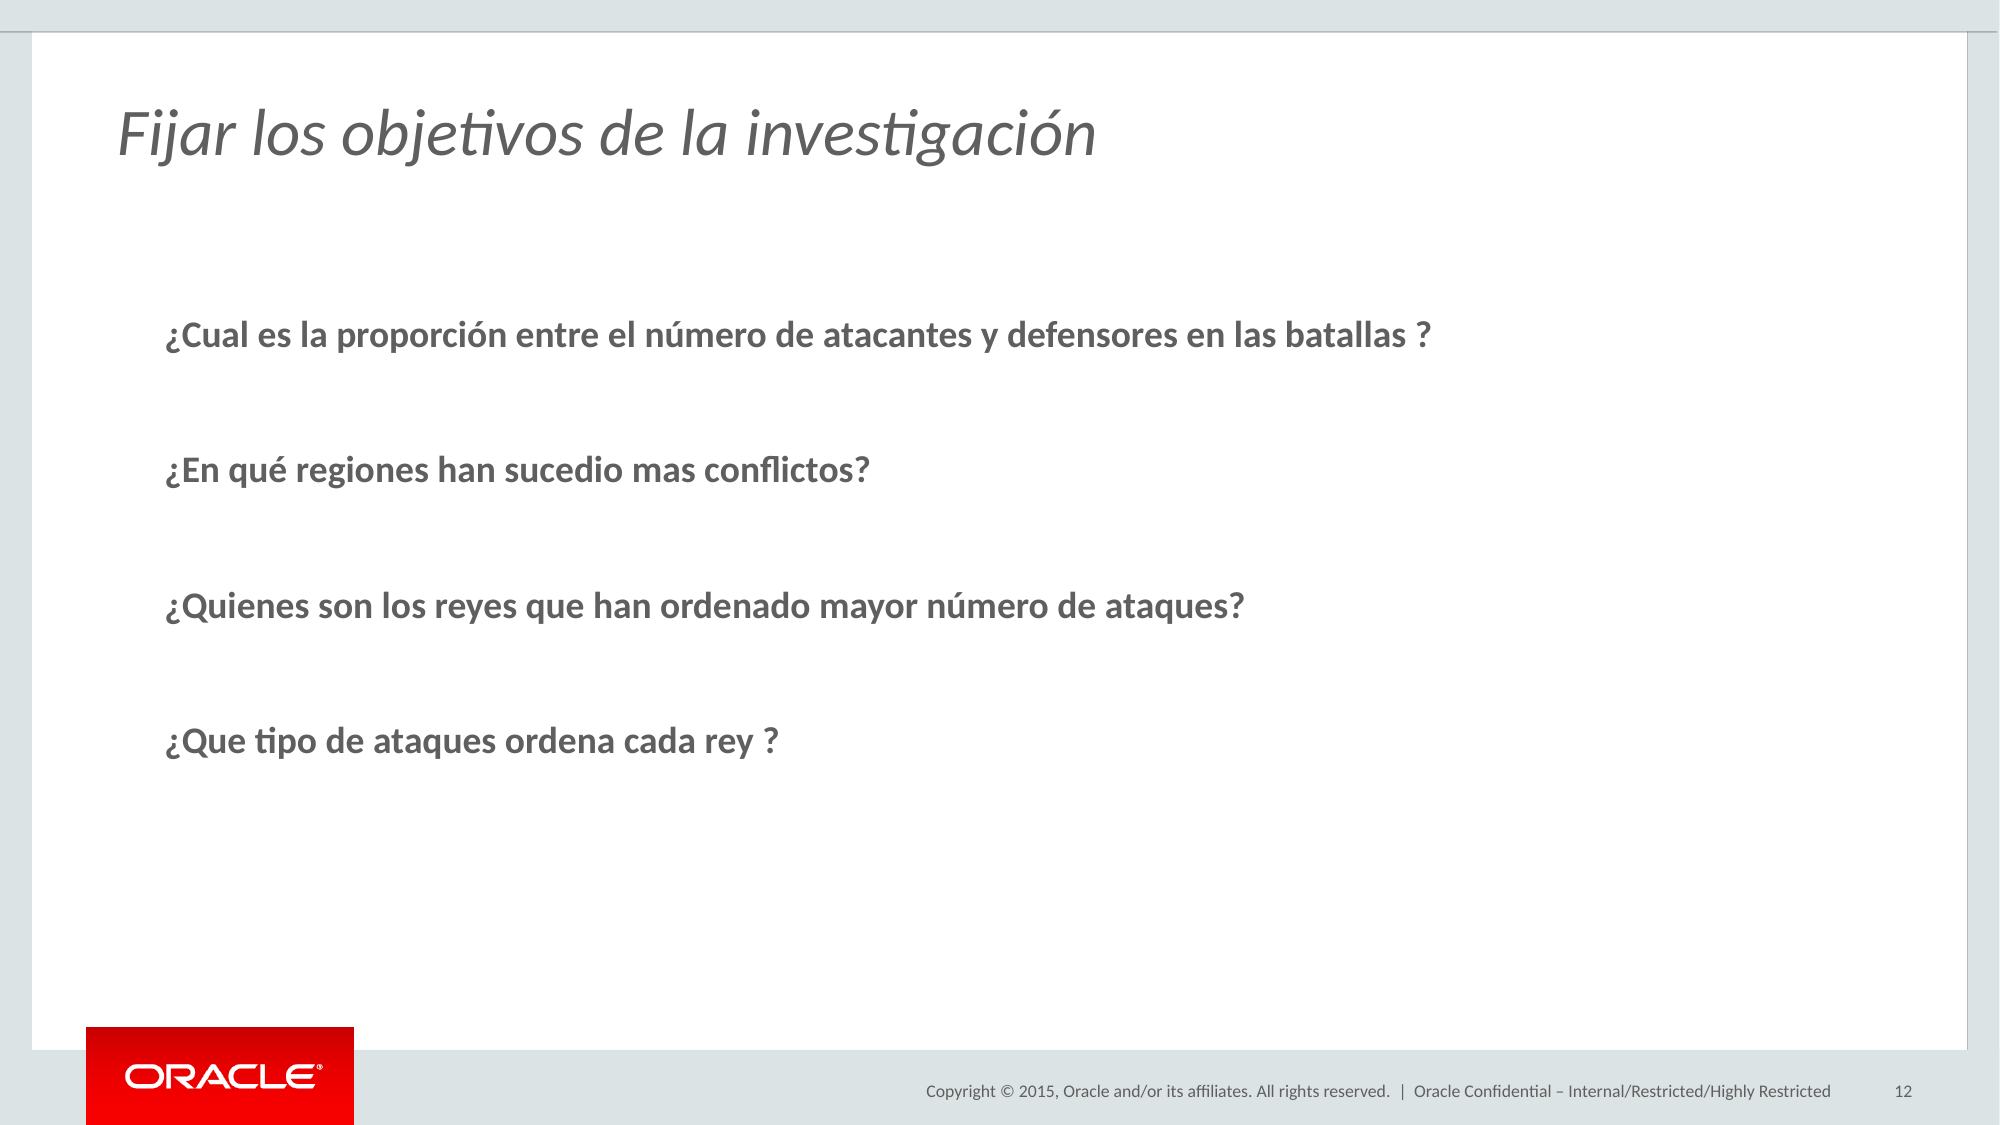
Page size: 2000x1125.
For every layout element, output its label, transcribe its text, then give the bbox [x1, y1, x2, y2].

list ¿Cual es la proporción entre el número de atacantes y defensores en las batallas ? ¿En qué regiones han sucedio mas conflictos? ¿Quienes son los reyes que han ordenado mayor número de ataques? ¿Que tipo de ataques ordena cada rey ? [164, 314, 1801, 465]
slide_number <number> [1849, 1075, 1913, 1106]
footer Oracle Confidential – Internal/Restricted/Highly Restricted [1414, 1075, 1849, 1106]
picture [86, 1027, 354, 1125]
title Fijar los objetivos de la investigación [117, 104, 1861, 172]
